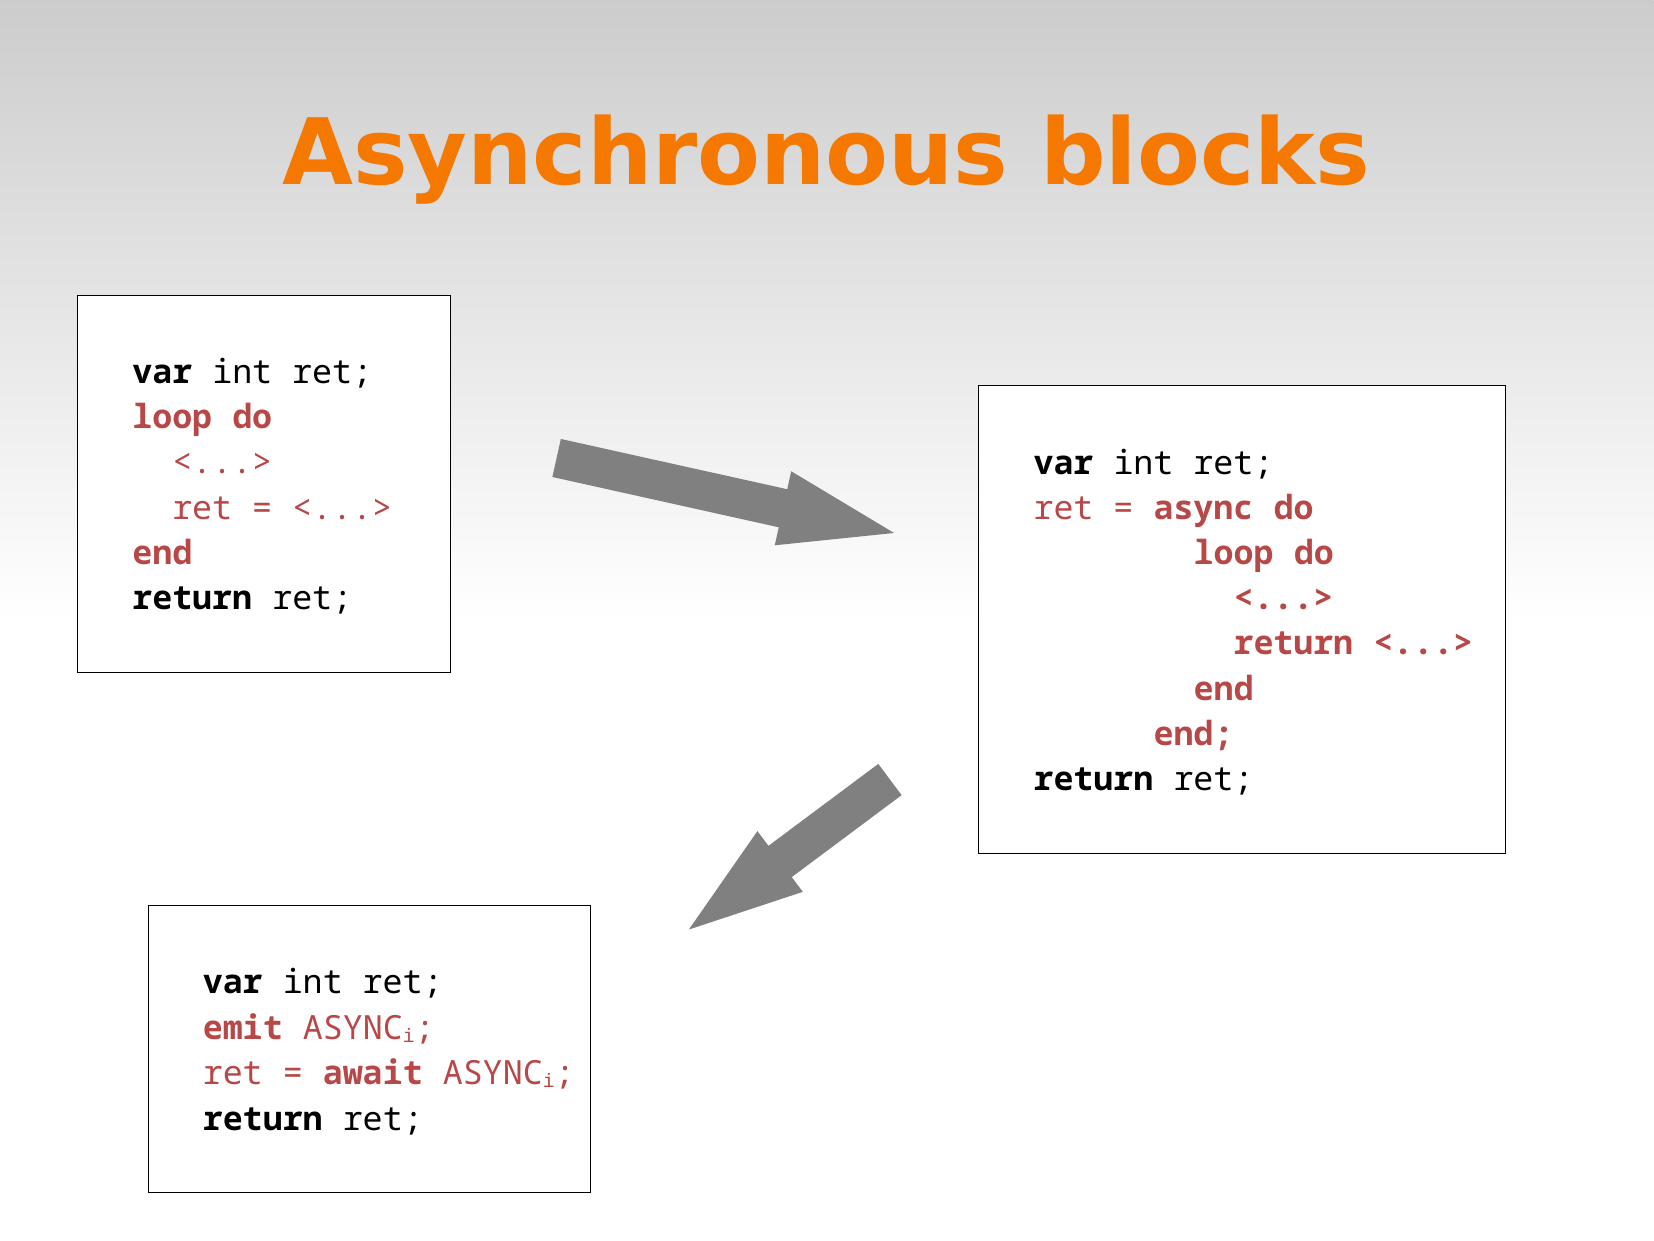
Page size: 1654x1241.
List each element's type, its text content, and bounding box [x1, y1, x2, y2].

text_box var int ret; loop do <...> ret = <...> end return ret; [77, 295, 451, 625]
title Asynchronous blocks [82, 49, 1571, 257]
text_box var int ret; emit ASYNCi; ret = await ASYNCi; return ret; [148, 905, 591, 1176]
text_box var int ret; ret = async do loop do <...> return <...> end end; return ret; [978, 385, 1506, 797]
